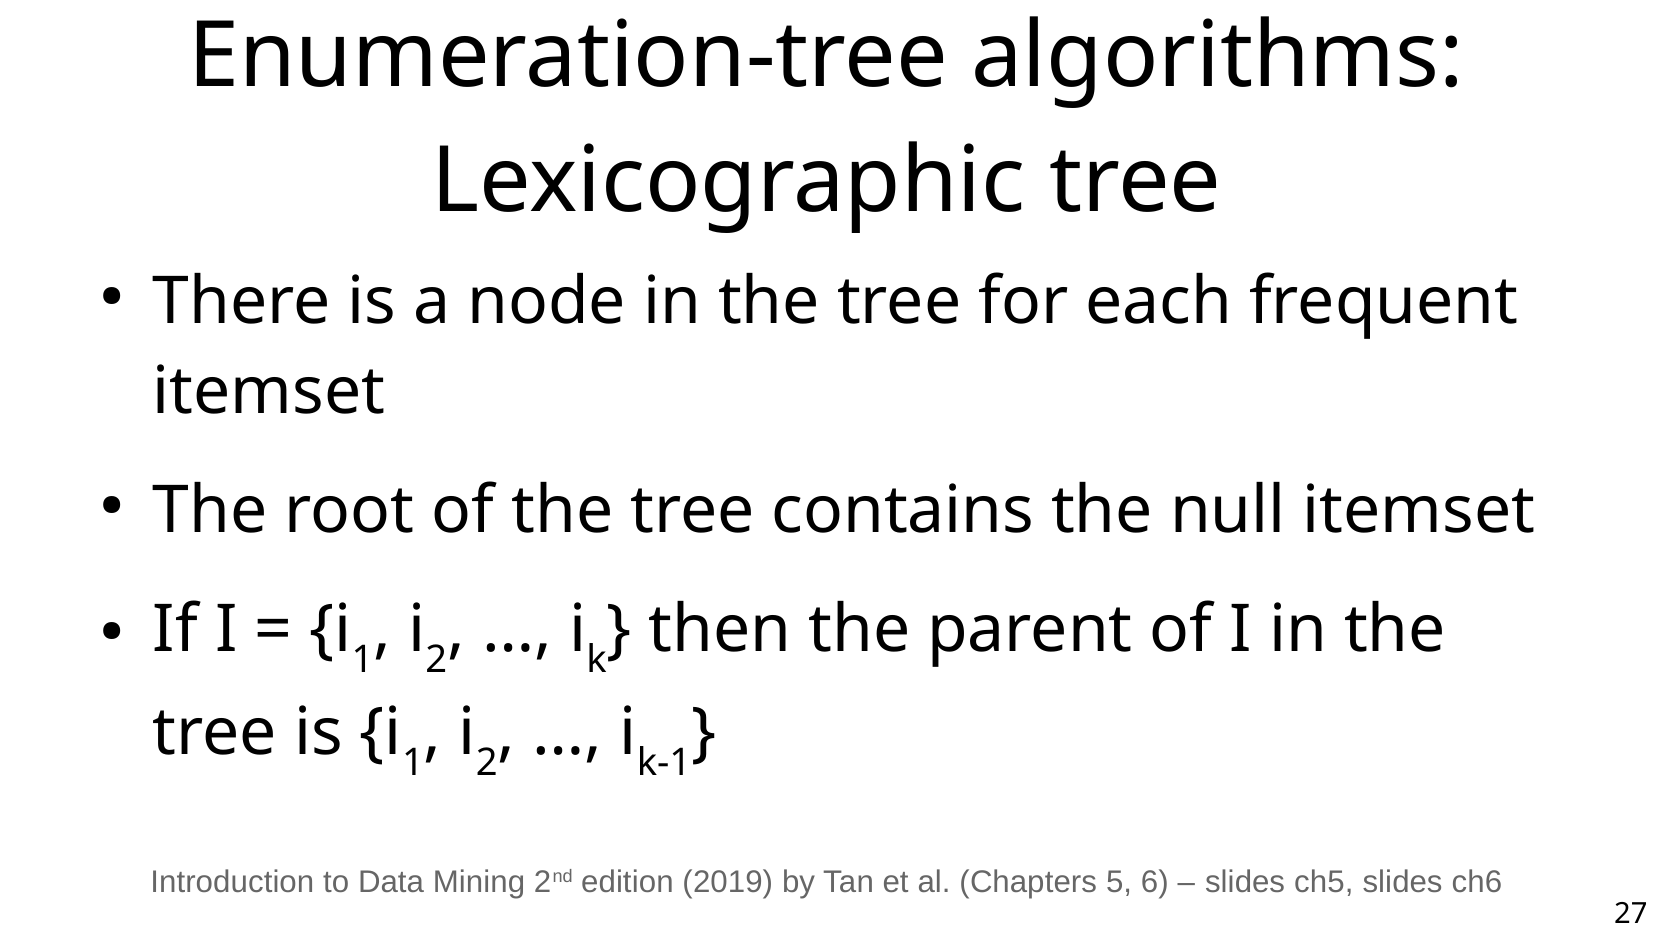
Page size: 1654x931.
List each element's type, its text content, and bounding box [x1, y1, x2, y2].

text_box Introduction to Data Mining 2nd edition (2019) by Tan et al. (Chapters 5, 6) – slides ch5, slides ch6 [7, 857, 1646, 916]
title Enumeration-tree algorithms: Lexicographic tree [82, 1, 1571, 226]
list There is a node in the tree for each frequent itemset The root of the tree contains the null itemset If I = {i1, i2, …, ik} then the parent of I in the tree is {i1, i2, …, ik-1} [82, 253, 1571, 793]
